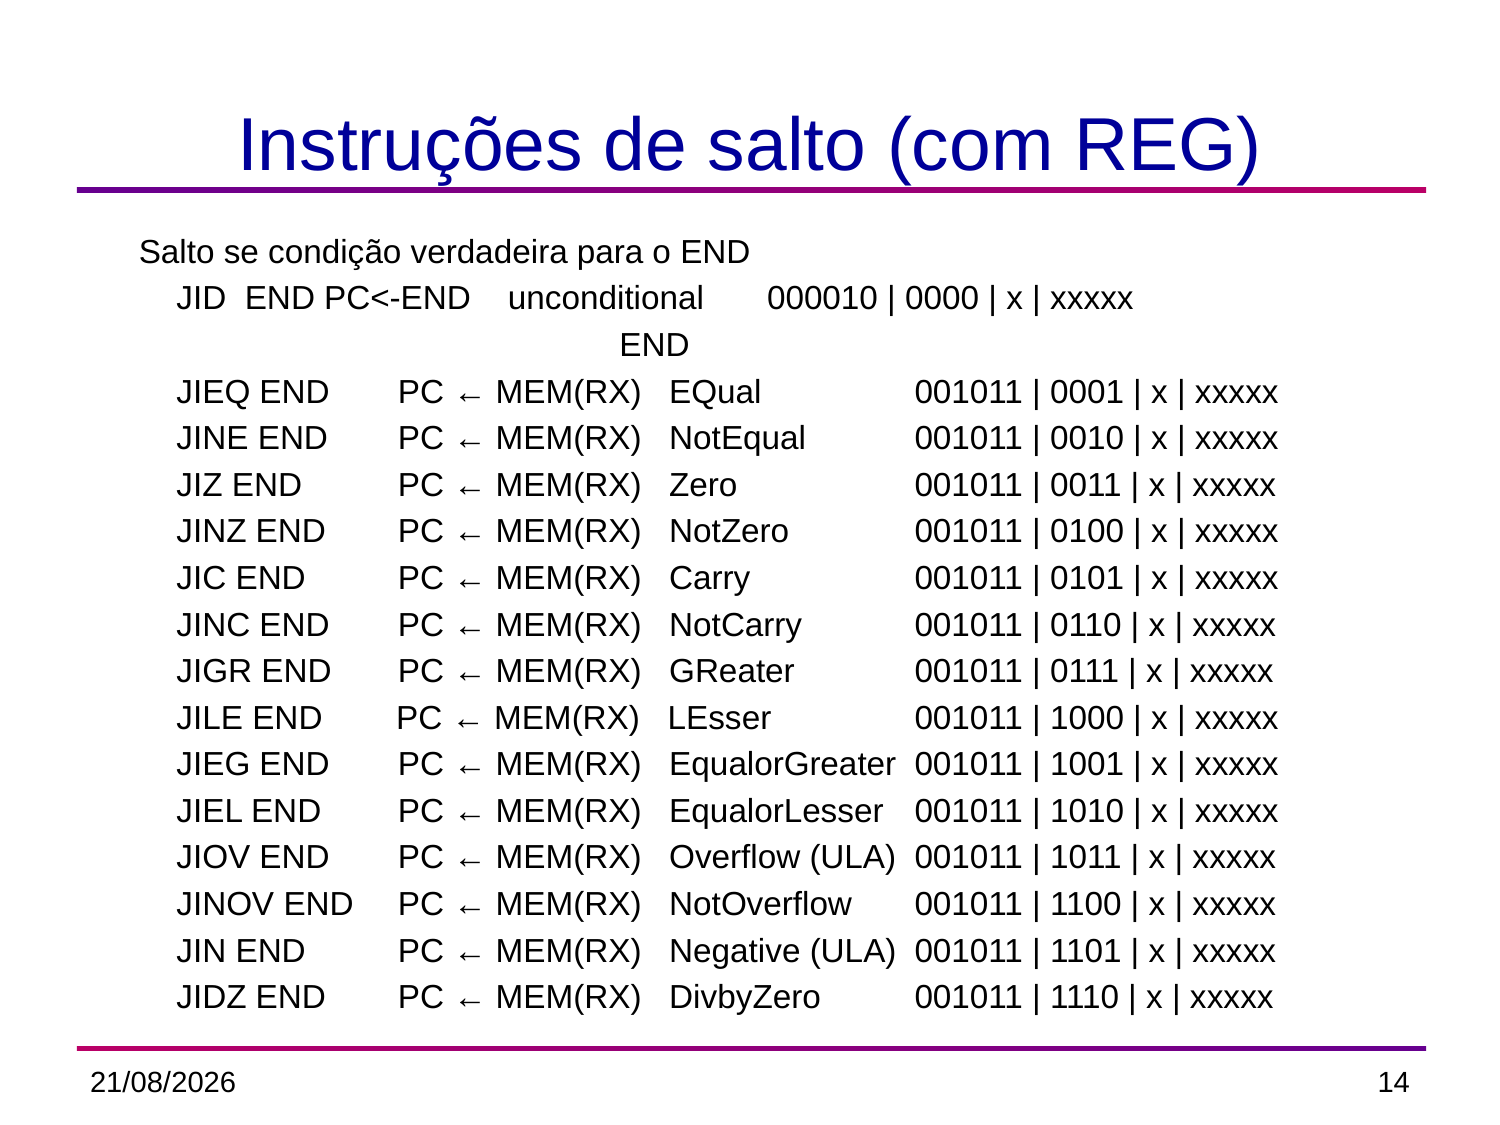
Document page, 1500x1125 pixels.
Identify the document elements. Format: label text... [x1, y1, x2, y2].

text_box Salto se condição verdadeira para o END JID END PC<-END unconditional 000010 | 0000 | x | xxxxx END JIEQ END PC ← MEM(RX) EQual 001011 | 0001 | x | xxxxx JINE END PC ← MEM(RX) NotEqual 001011 | 0010 | x | xxxxx JIZ END PC ← MEM(RX) Zero 001011 | 0011 | x | xxxxx JINZ END PC ← MEM(RX) NotZero 001011 | 0100 | x | xxxxx JIC END PC ← MEM(RX) Carry 001011 | 0101 | x | xxxxx JINC END PC ← MEM(RX) NotCarry 001011 | 0110 | x | xxxxx JIGR END PC ← MEM(RX) GReater 001011 | 0111 | x | xxxxx JILE END PC ← MEM(RX) LEsser 001011 | 1000 | x | xxxxx JIEG END PC ← MEM(RX) EqualorGreater 001011 | 1001 | x | xxxxx JIEL END PC ← MEM(RX) EqualorLesser 001011 | 1010 | x | xxxxx JIOV END PC ← MEM(RX) Overflow (ULA) 001011 | 1011 | x | xxxxx JINOV END PC ← MEM(RX) NotOverflow 001011 | 1100 | x | xxxxx JIN END PC ← MEM(RX) Negative (ULA) 001011 | 1101 | x | xxxxx JIDZ END PC ← MEM(RX) DivbyZero 001011 | 1110 | x | xxxxx [105, 222, 1456, 1026]
slide_number 26/07/2022 [75, 1055, 425, 1125]
slide_number <number> [1074, 1055, 1425, 1125]
title Instruções de salto (com REG) [76, 74, 1424, 193]
